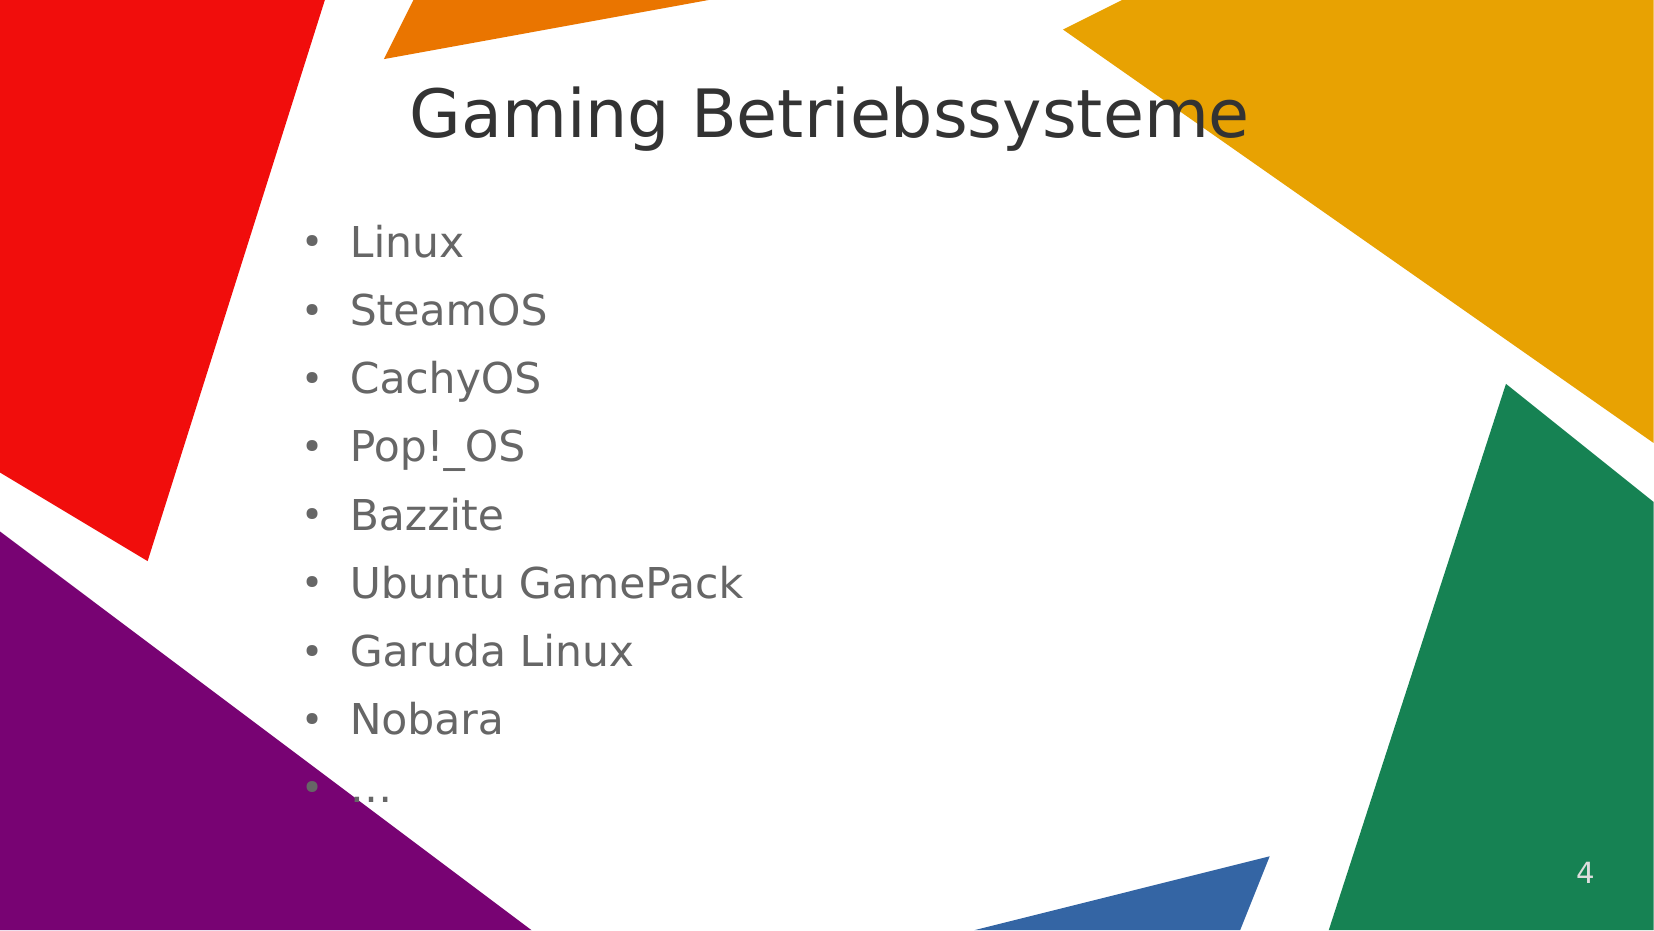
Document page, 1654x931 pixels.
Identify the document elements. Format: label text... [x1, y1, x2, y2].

title Gaming Betriebssysteme [289, 37, 1372, 193]
list Linux SteamOS CachyOS Pop!_OS Bazzite Ubuntu GamePack Garuda Linux Nobara … [289, 217, 1372, 817]
